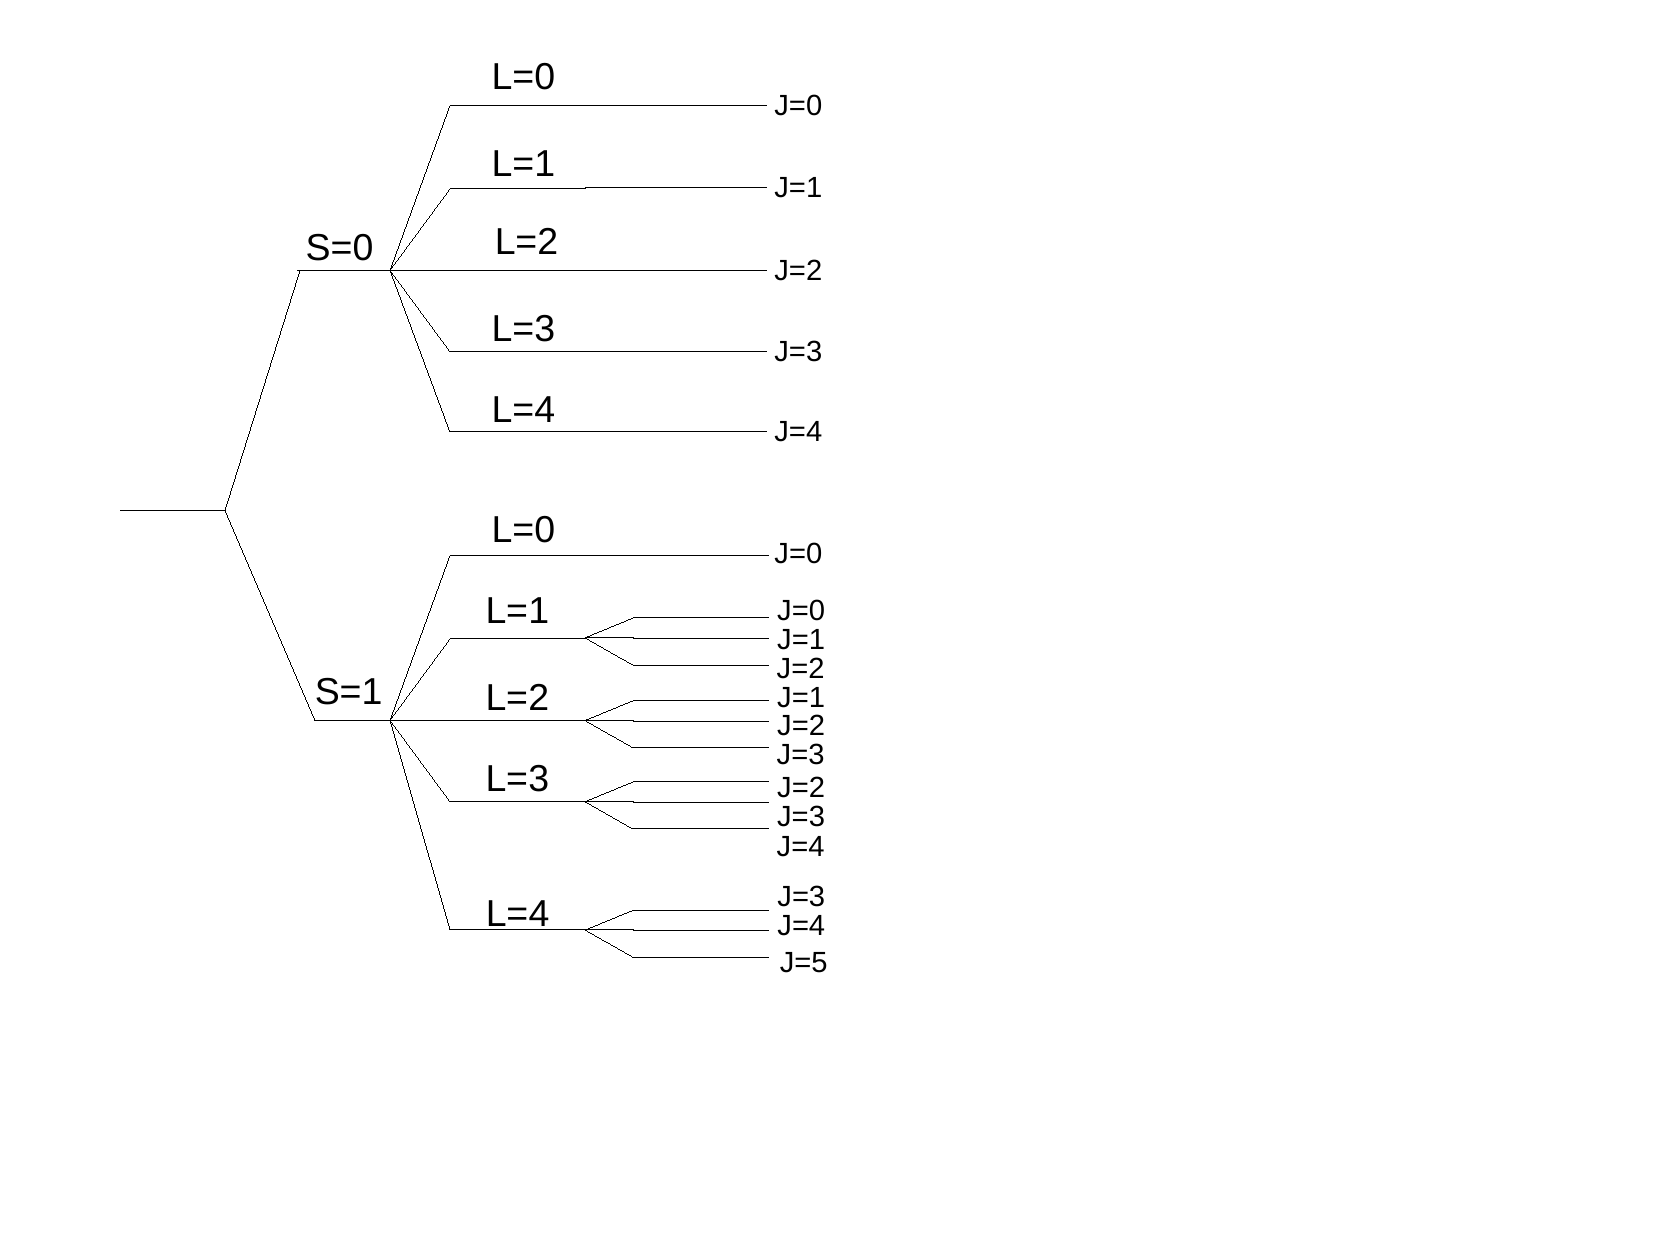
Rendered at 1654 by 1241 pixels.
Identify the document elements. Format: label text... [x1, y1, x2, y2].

text_box L=3 [476, 300, 571, 357]
text_box J=1 [762, 693, 840, 721]
text_box S=0 [290, 219, 389, 276]
text_box L=4 [476, 380, 571, 438]
text_box J=0 [759, 81, 837, 129]
text_box L=2 [480, 213, 574, 271]
text_box L=0 [476, 48, 571, 106]
text_box J=4 [759, 407, 837, 456]
text_box J=2 [762, 721, 840, 749]
text_box S=1 [300, 663, 398, 721]
text_box J=4 [761, 822, 840, 870]
text_box L=4 [471, 884, 565, 942]
text_box L=3 [470, 750, 565, 807]
text_box J=0 [762, 586, 840, 634]
text_box L=0 [476, 500, 571, 558]
text_box L=2 [470, 669, 565, 726]
text_box J=3 [762, 811, 840, 841]
text_box J=2 [761, 644, 840, 693]
text_box J=1 [762, 634, 840, 664]
text_box J=0 [759, 530, 837, 578]
text_box J=2 [759, 246, 837, 295]
text_box J=3 [762, 872, 841, 921]
text_box L=1 [470, 581, 565, 639]
text_box J=1 [759, 163, 837, 212]
text_box J=4 [762, 921, 840, 950]
text_box J=2 [762, 779, 840, 811]
text_box J=3 [759, 327, 837, 376]
text_box J=5 [765, 938, 843, 988]
text_box L=1 [476, 135, 571, 192]
text_box J=3 [761, 730, 840, 779]
